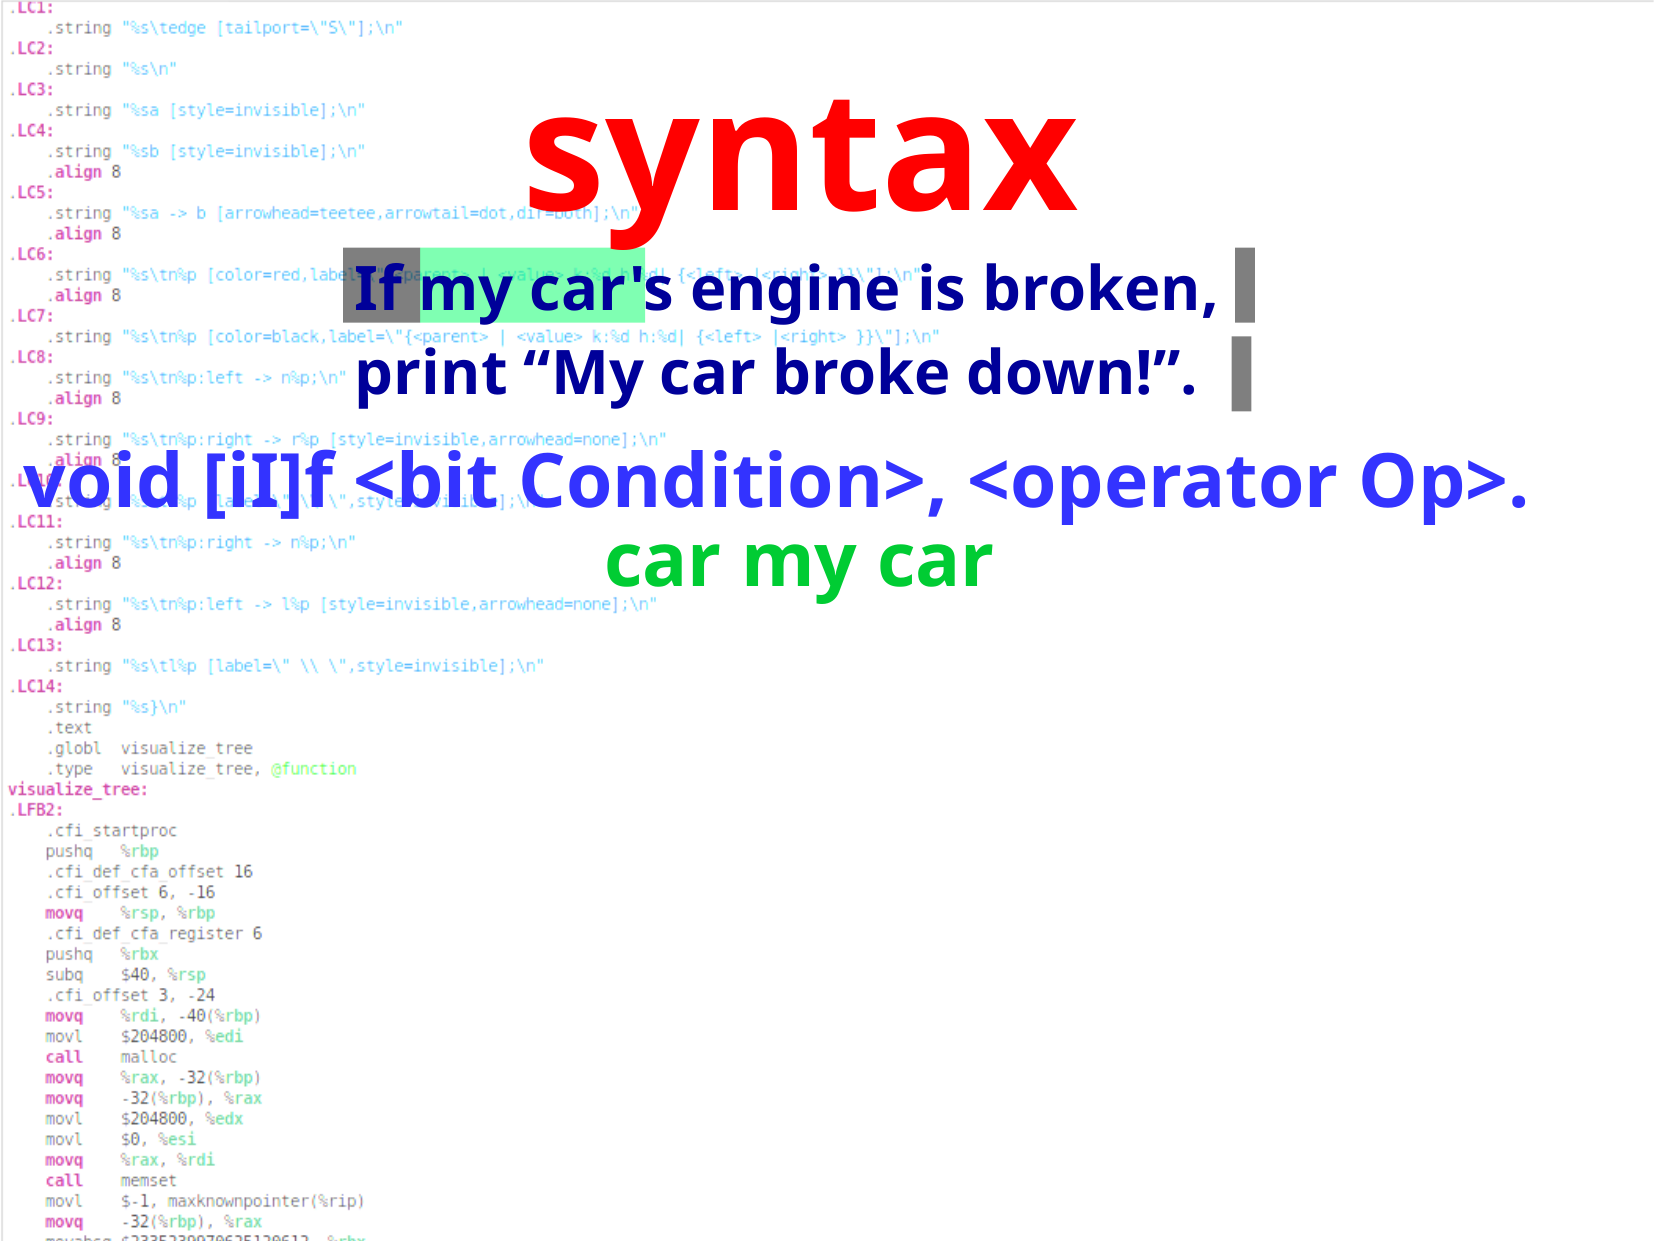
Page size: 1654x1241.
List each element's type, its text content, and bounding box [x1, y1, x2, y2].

text_box If my car's engine is broken, print “My car broke down!”. [340, 237, 1336, 420]
text_box void [iI]f <bit Condition>, <operator Op>. [9, 420, 1648, 539]
picture [0, 0, 1654, 1241]
text_box car my car [589, 498, 1040, 617]
text_box syntax [507, 25, 1116, 237]
